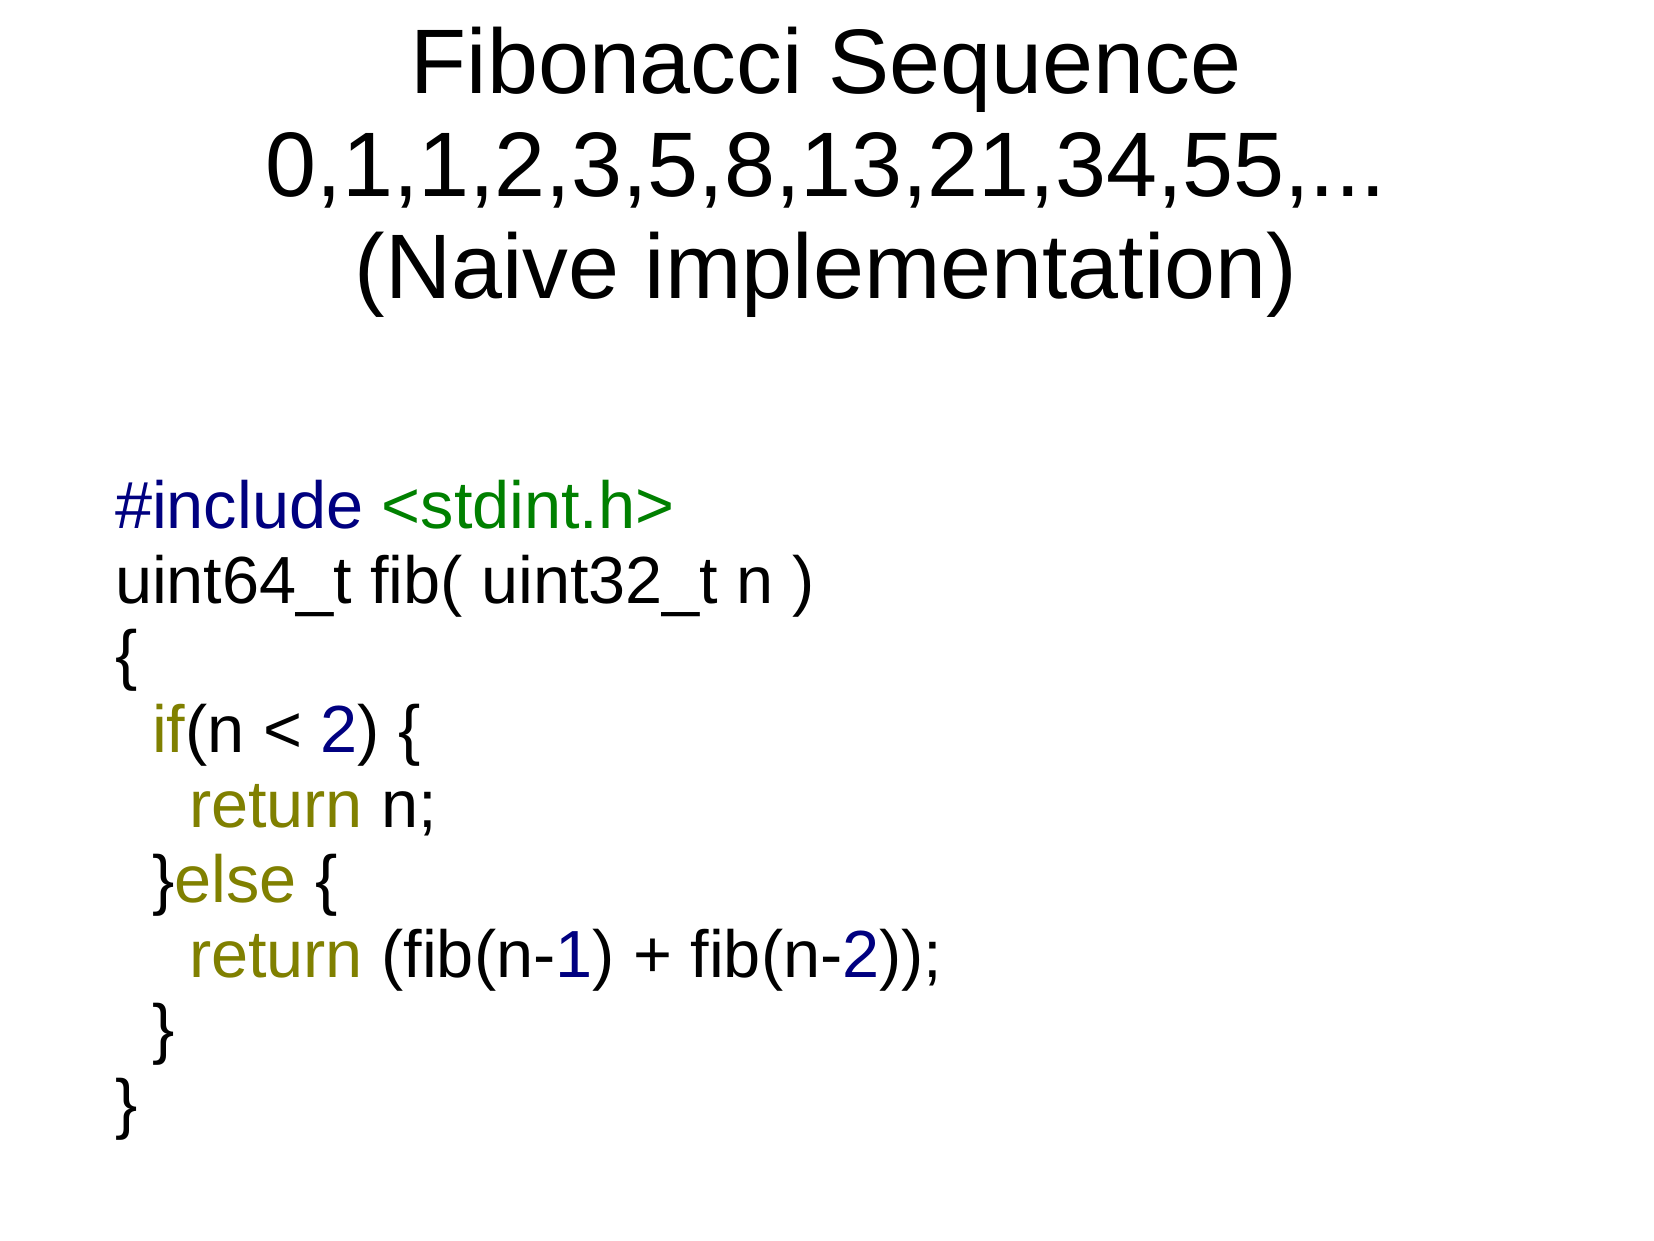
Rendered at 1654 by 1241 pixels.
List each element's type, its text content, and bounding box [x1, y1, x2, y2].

title Fibonacci Sequence 0,1,1,2,3,5,8,13,21,34,55,... (Naive implementation) [82, 10, 1571, 319]
text_box #include <stdint.h> uint64_t fib( uint32_t n ) { if(n < 2) { return n; }else { return (fib(n-1) + fib(n-2)); } } [100, 460, 1530, 1149]
